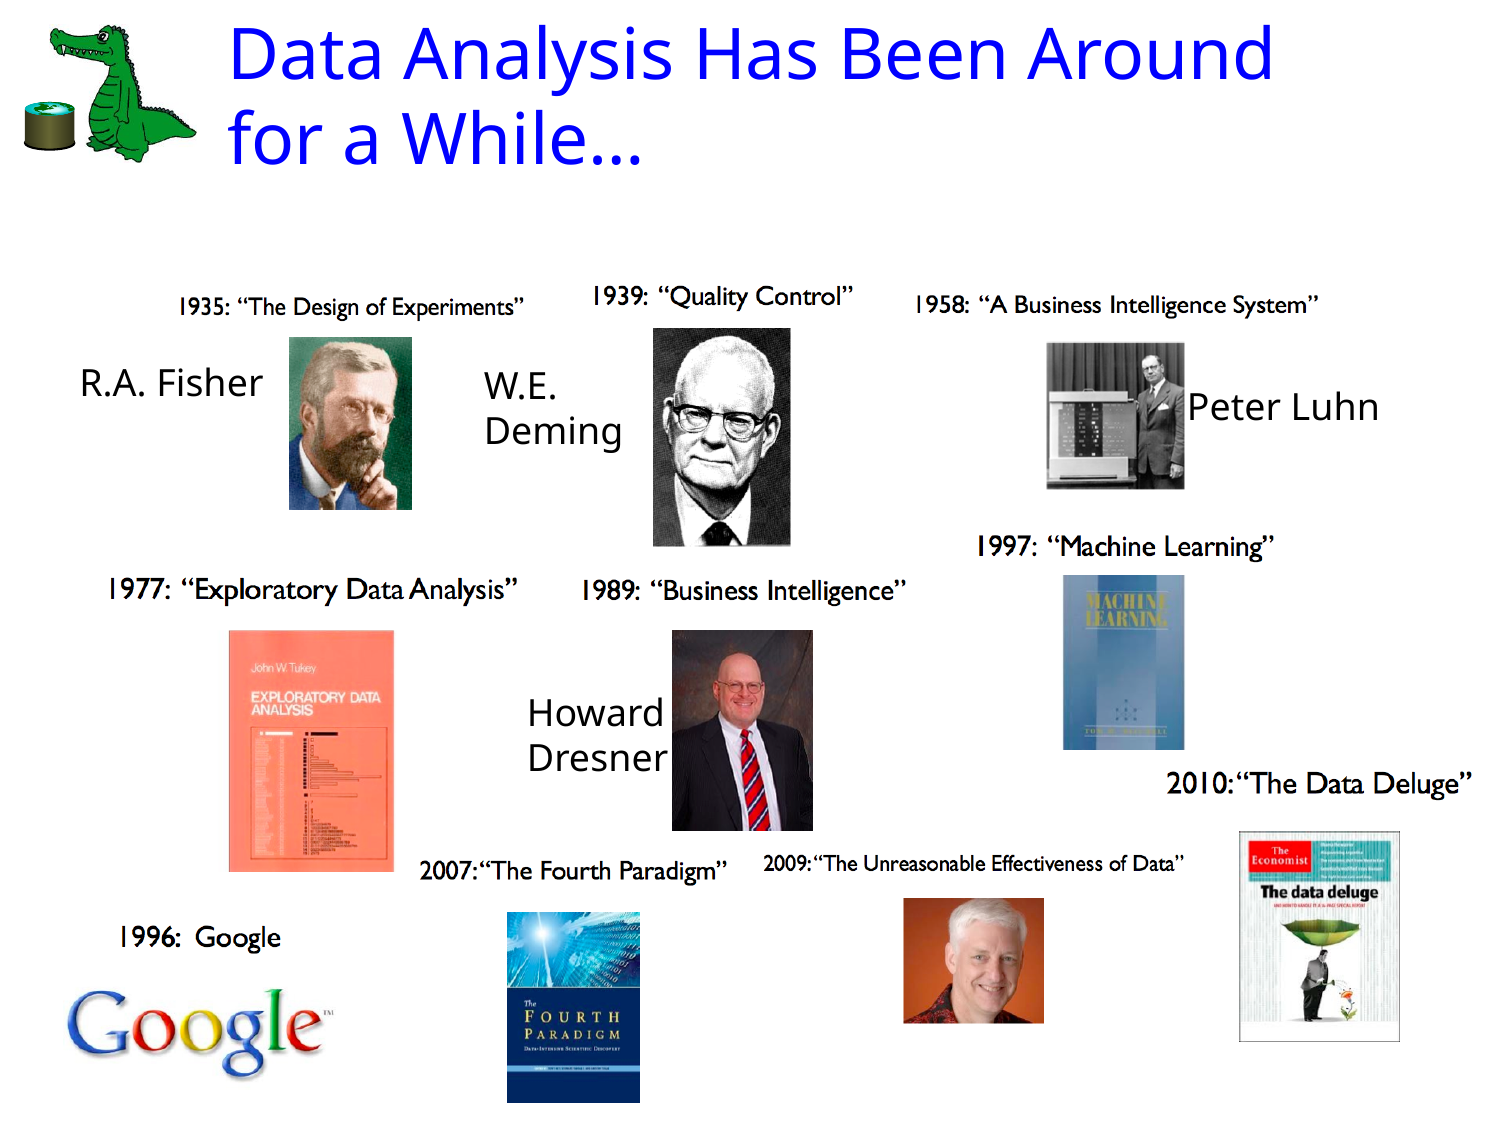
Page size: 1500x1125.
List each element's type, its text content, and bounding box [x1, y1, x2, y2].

picture [37, 896, 360, 1097]
text_box W.E. Deming [469, 354, 705, 460]
picture [148, 293, 543, 510]
title Data Analysis Has Been Around for a While… [212, 0, 1388, 188]
picture [49, 24, 197, 163]
text_box Howard Dresner [512, 681, 684, 786]
text_box R.A. Fisher [64, 351, 279, 412]
text_box Peter Luhn [1172, 375, 1396, 436]
picture [90, 274, 1491, 1125]
